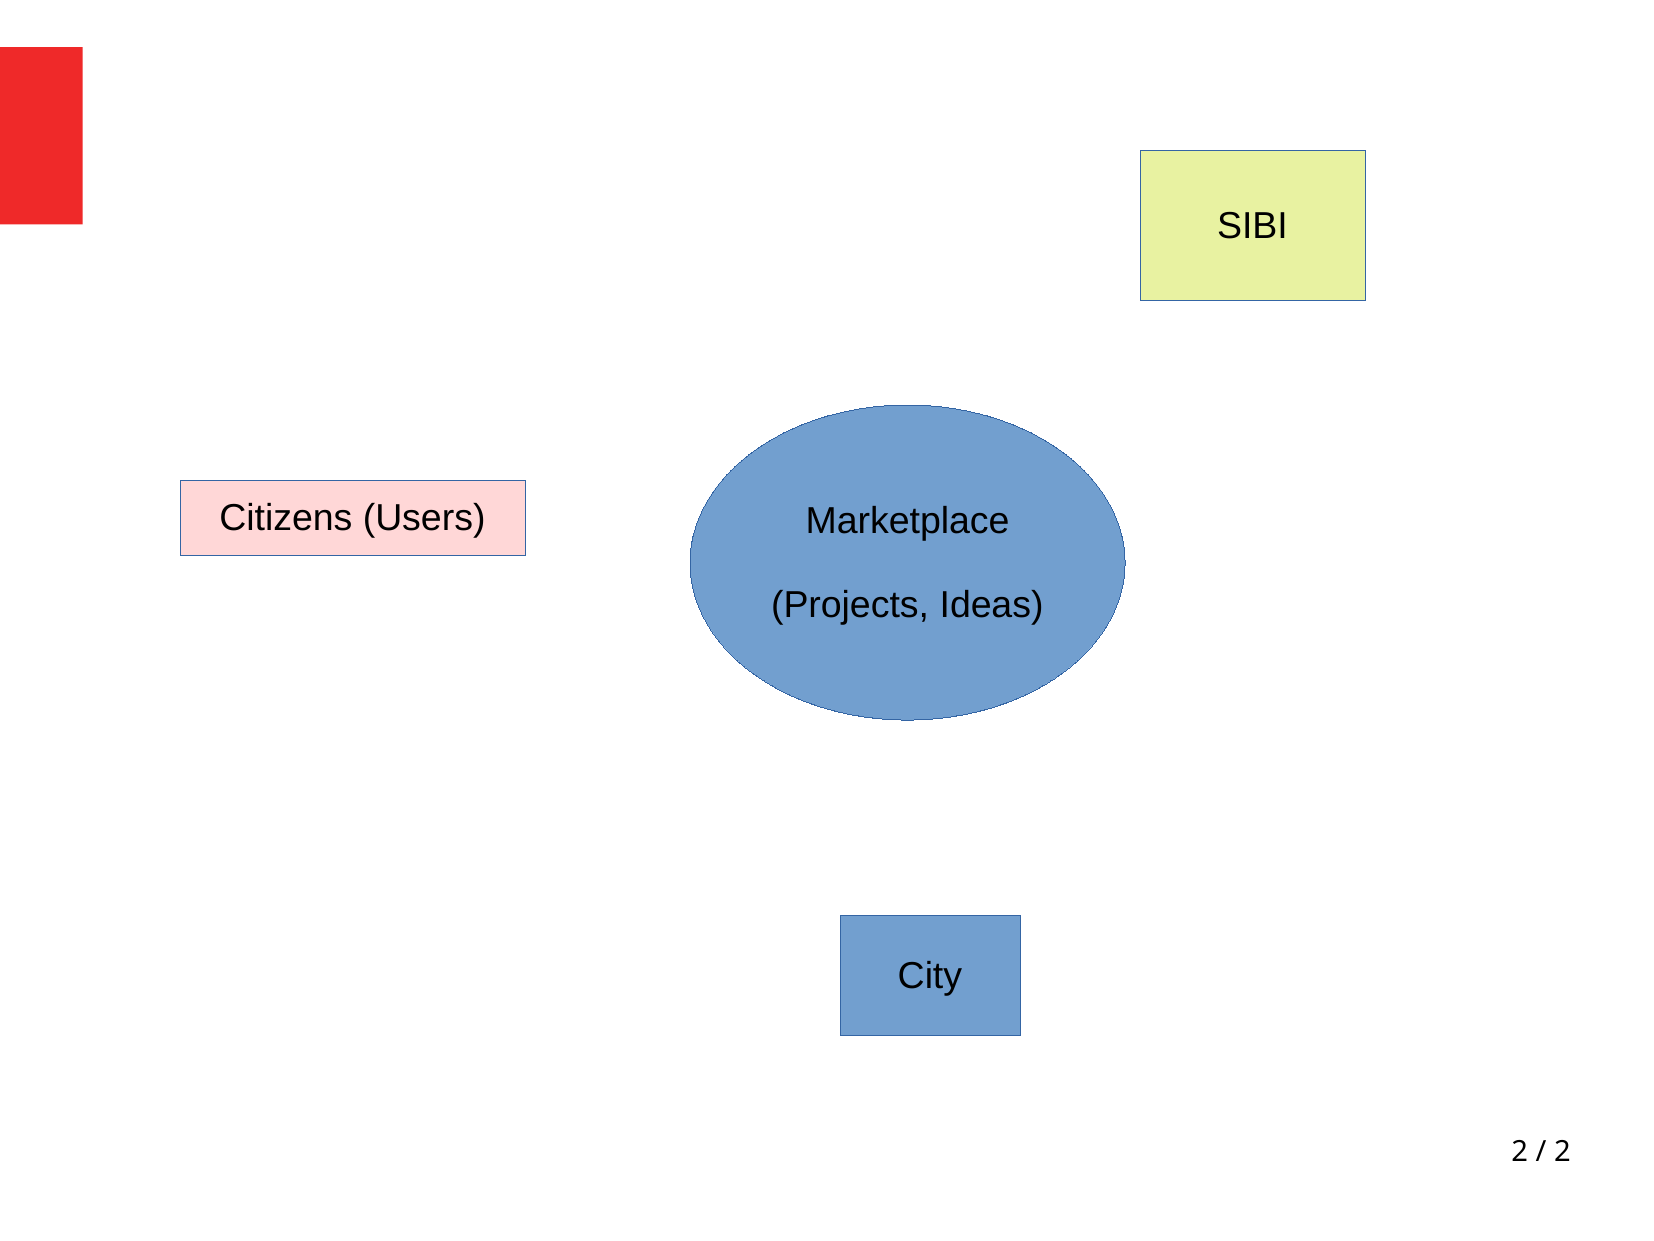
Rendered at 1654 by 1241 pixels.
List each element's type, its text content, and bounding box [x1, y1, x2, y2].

text_box Citizens (Users) [180, 480, 526, 556]
text_box Marketplace (Projects, Ideas) [690, 405, 1126, 721]
text_box City [840, 915, 1021, 1036]
text_box SIBI [1140, 150, 1366, 301]
